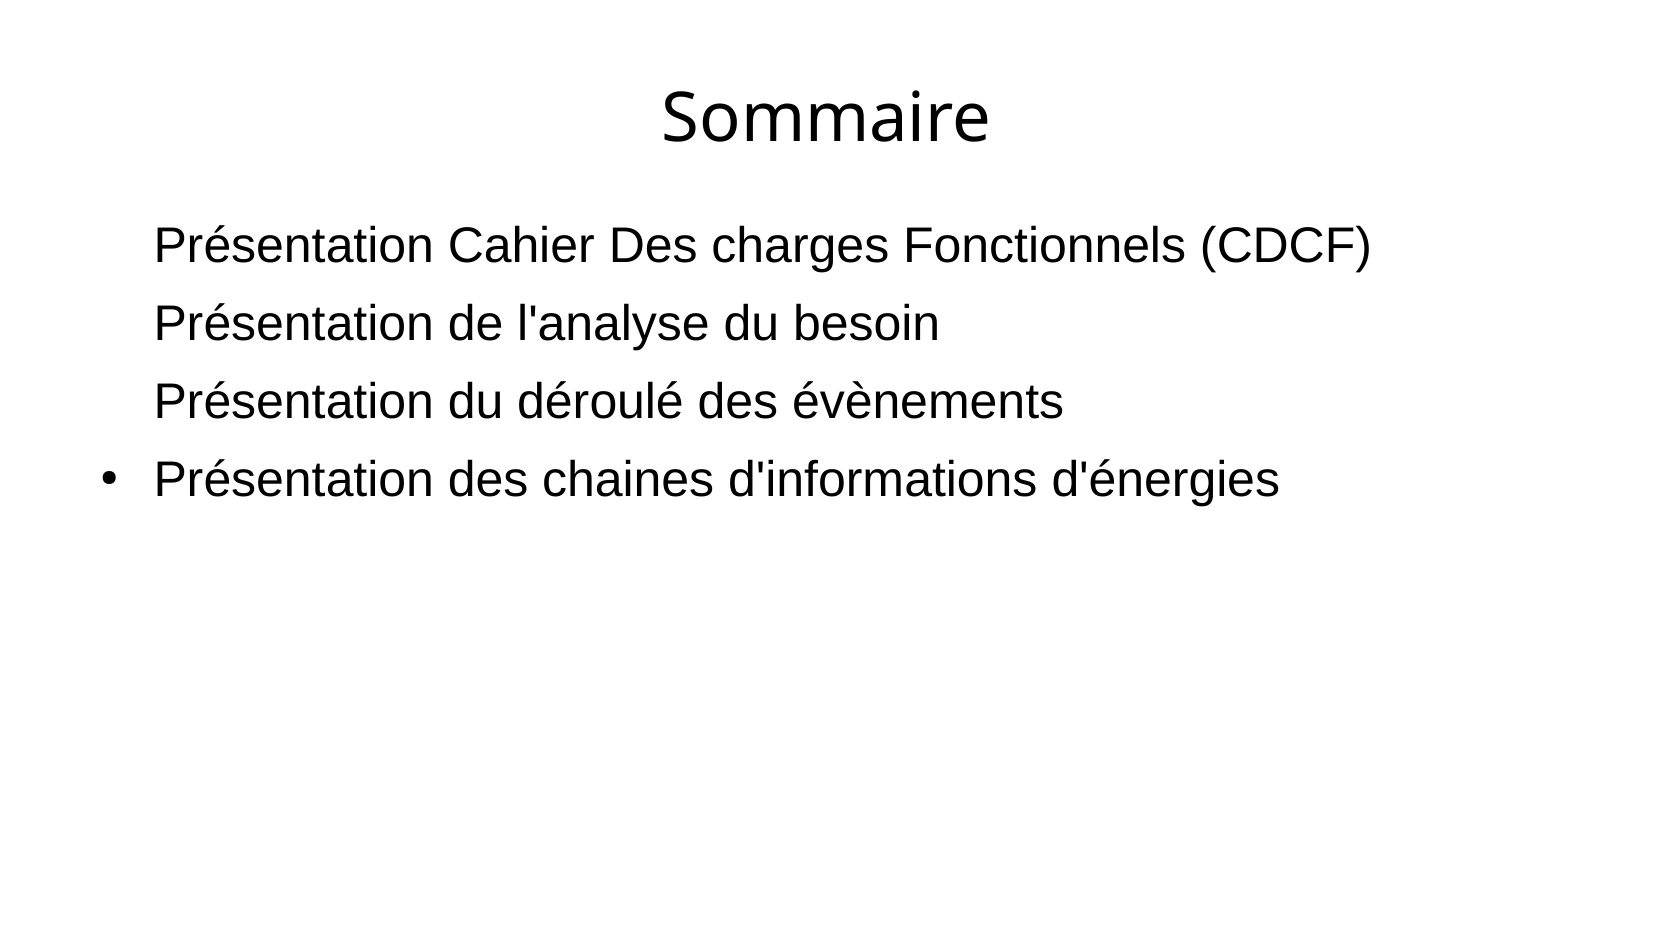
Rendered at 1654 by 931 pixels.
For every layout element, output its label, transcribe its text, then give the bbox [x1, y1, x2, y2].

list Présentation Cahier Des charges Fonctionnels (CDCF) Présentation de l'analyse du besoin Présentation du déroulé des évènements Présentation des chaines d'informations d'énergies [82, 217, 1571, 758]
title Sommaire [82, 37, 1571, 193]
